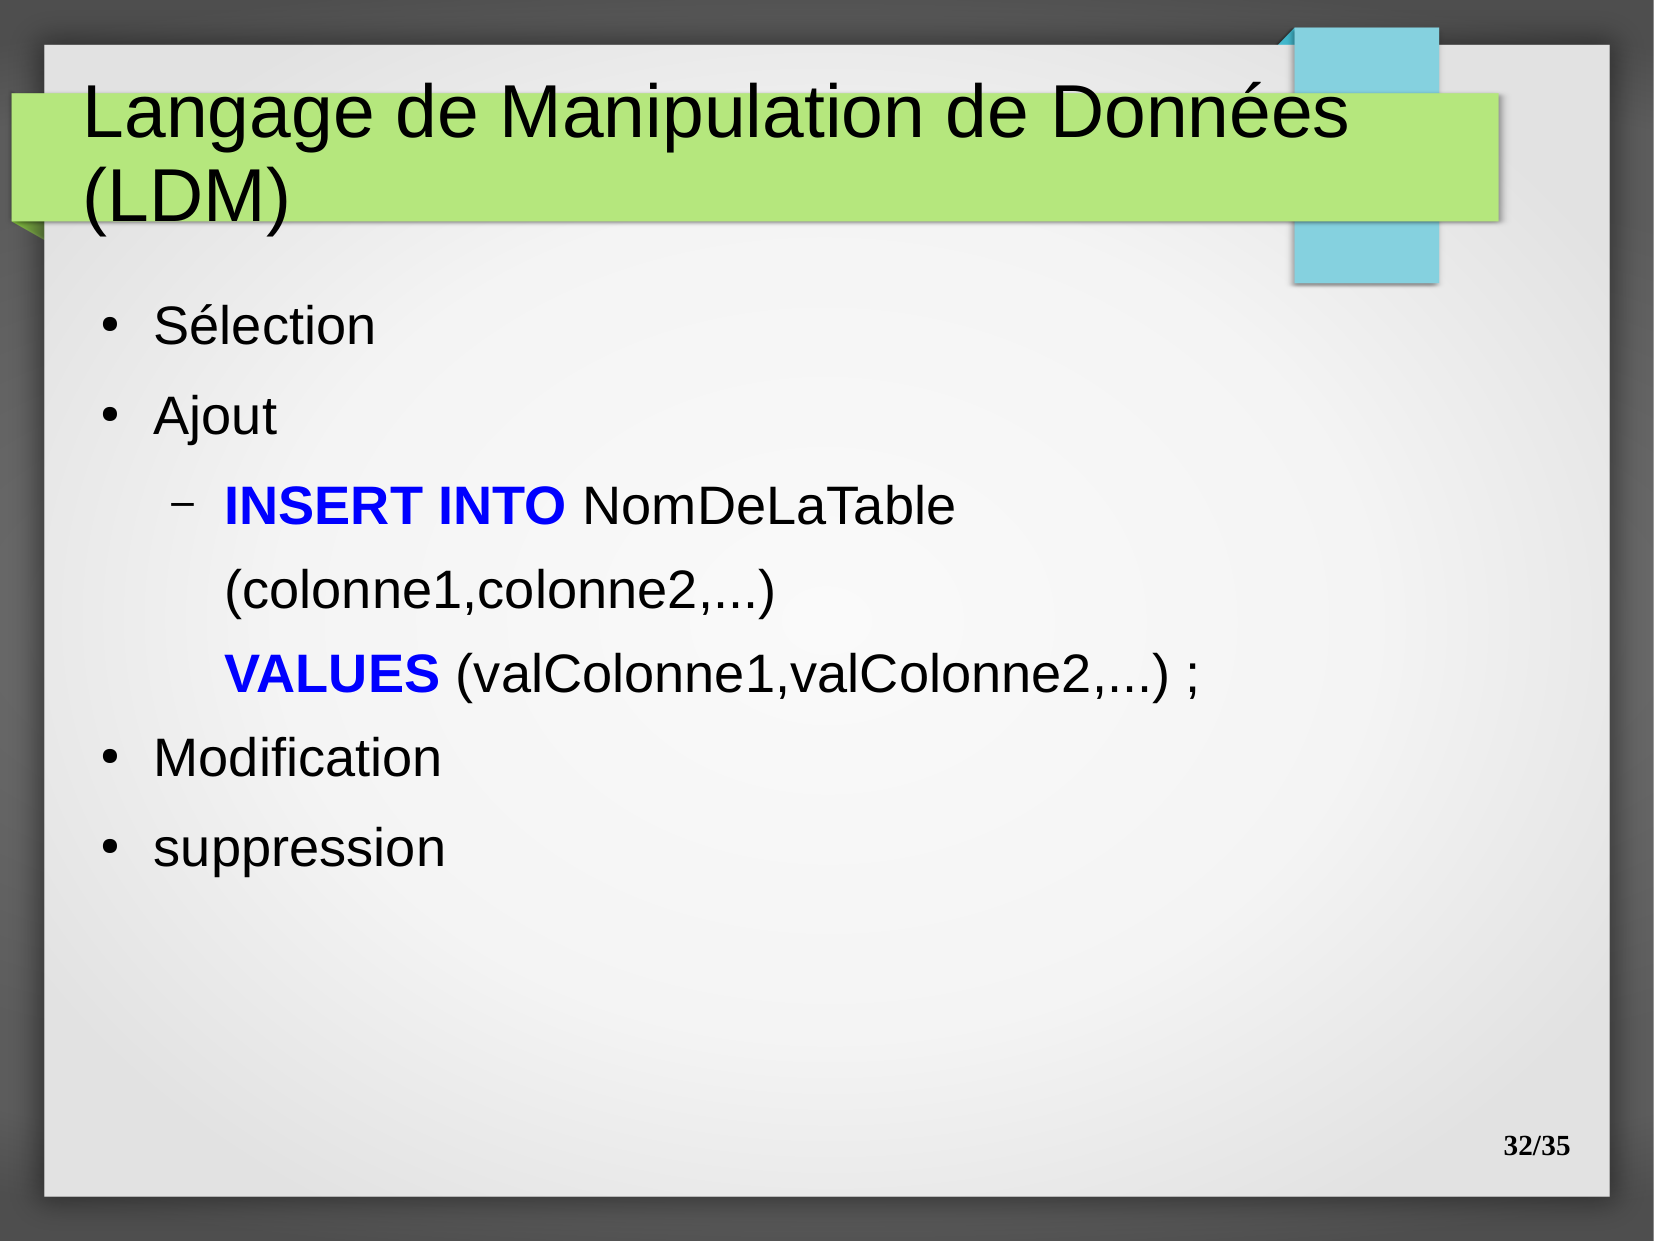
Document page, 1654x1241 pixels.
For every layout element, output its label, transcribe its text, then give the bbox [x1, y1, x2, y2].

picture [0, 0, 1654, 1241]
list Sélection Ajout INSERT INTO NomDeLaTable (colonne1,colonne2,...) VALUES (valColonne1,valColonne2,...) ; Modification suppression [82, 295, 1571, 1015]
title Langage de Manipulation de Données (LDM) [82, 49, 1571, 257]
